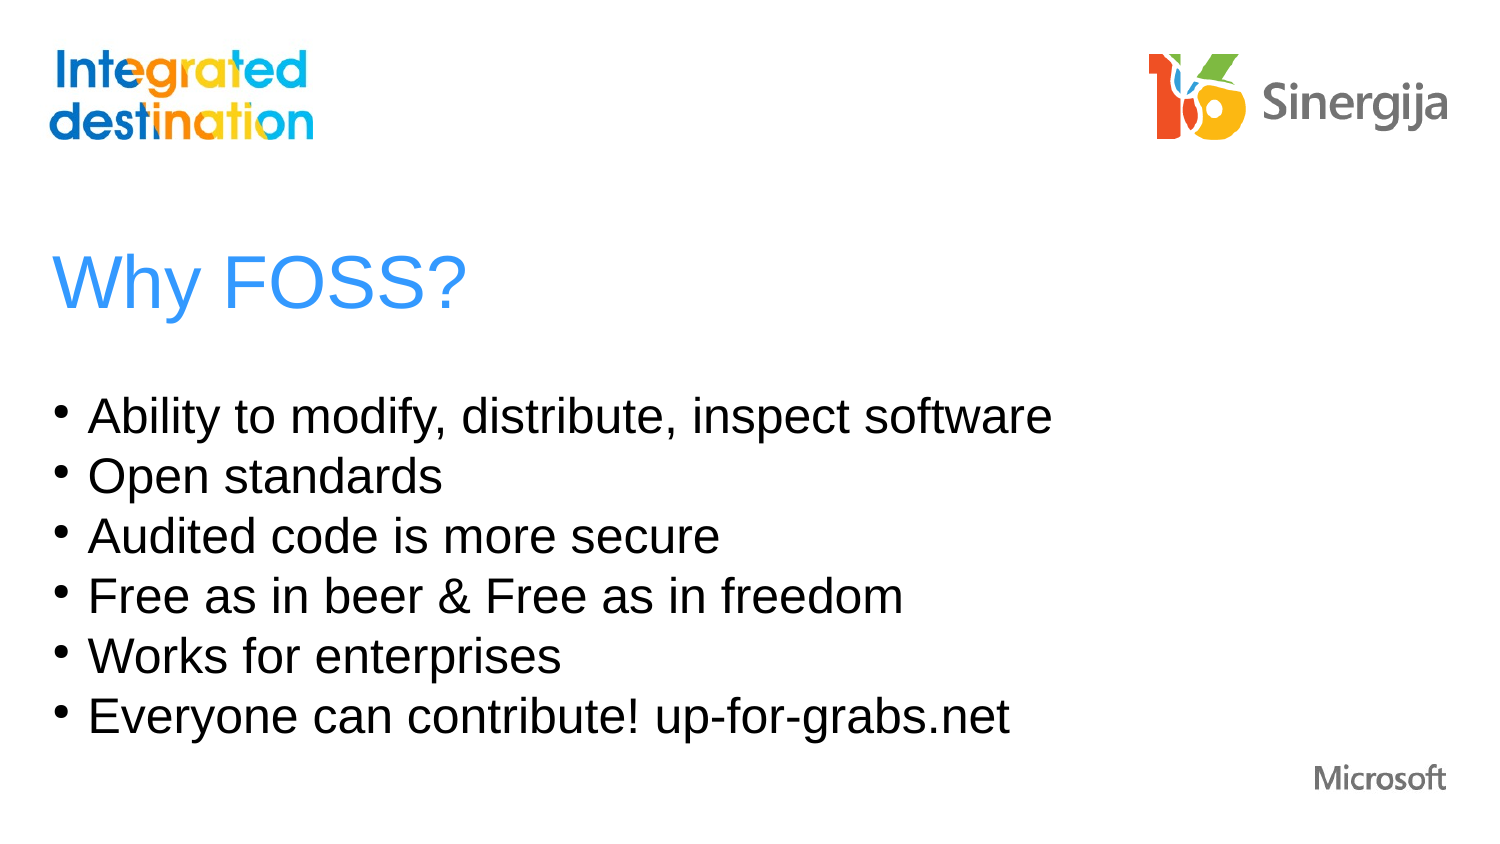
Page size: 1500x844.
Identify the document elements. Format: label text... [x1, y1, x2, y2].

picture [1149, 0, 1500, 140]
picture [1315, 764, 1500, 844]
picture [0, 0, 313, 140]
text_box Why FOSS? Ability to modify, distribute, inspect software Open standards Audited code is more secure Free as in beer & Free as in freedom Works for enterprises Everyone can contribute! up-for-grabs.net [37, 225, 1439, 815]
